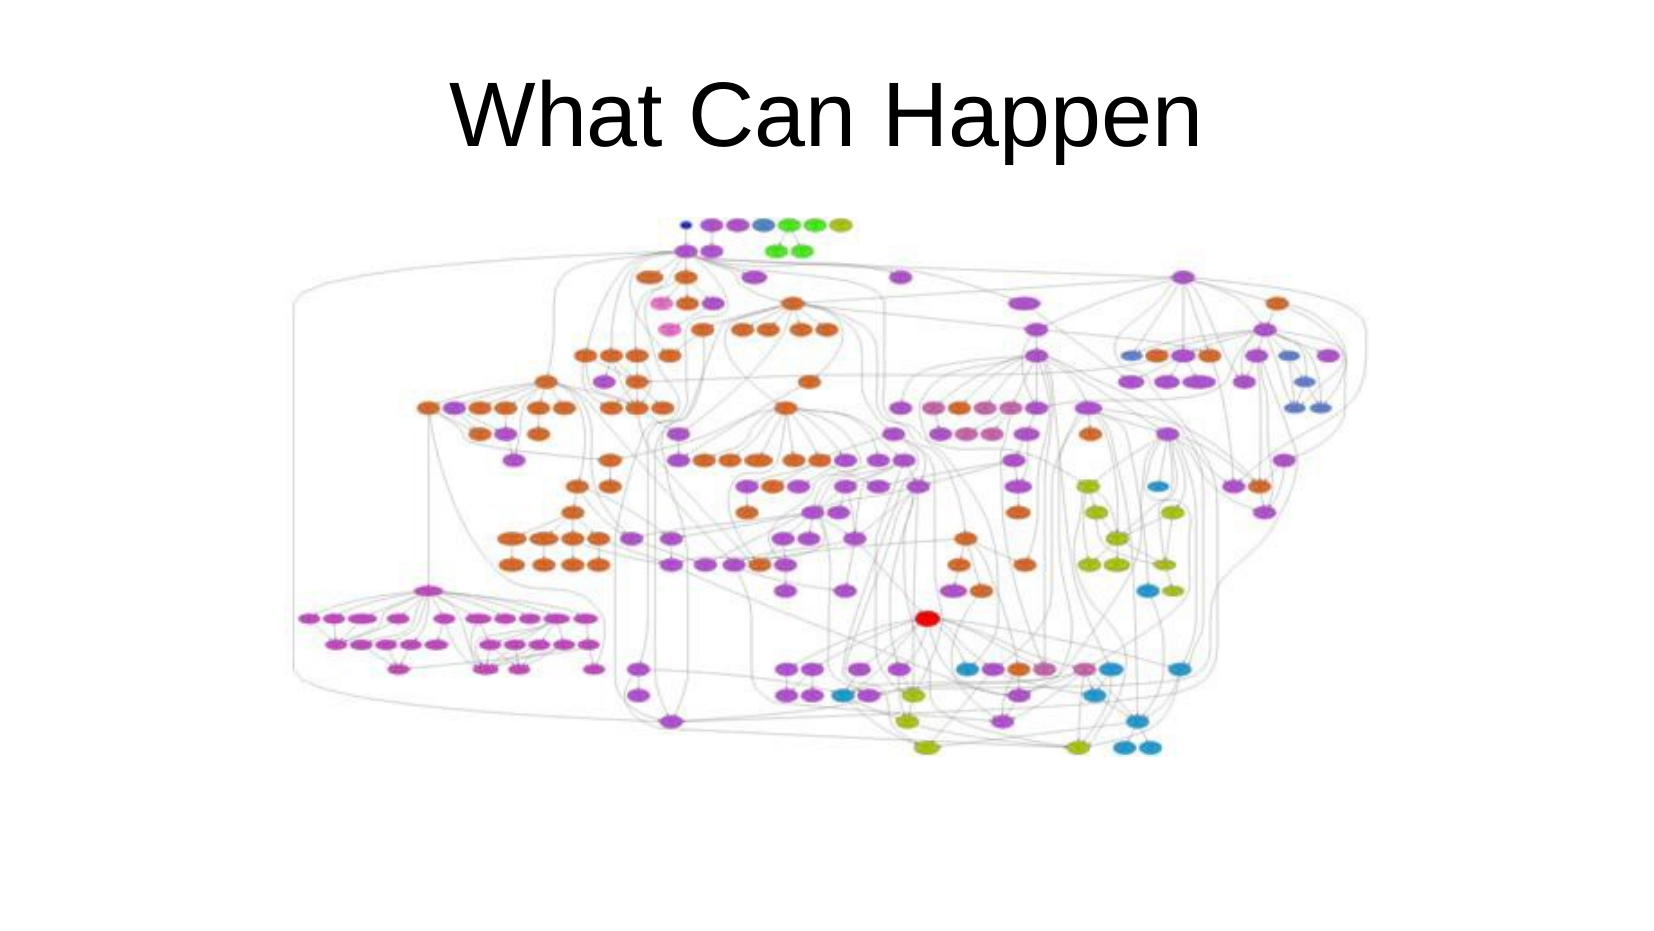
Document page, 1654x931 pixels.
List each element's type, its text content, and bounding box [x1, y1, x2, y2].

title What Can Happen [82, 37, 1571, 193]
picture [284, 217, 1369, 758]
